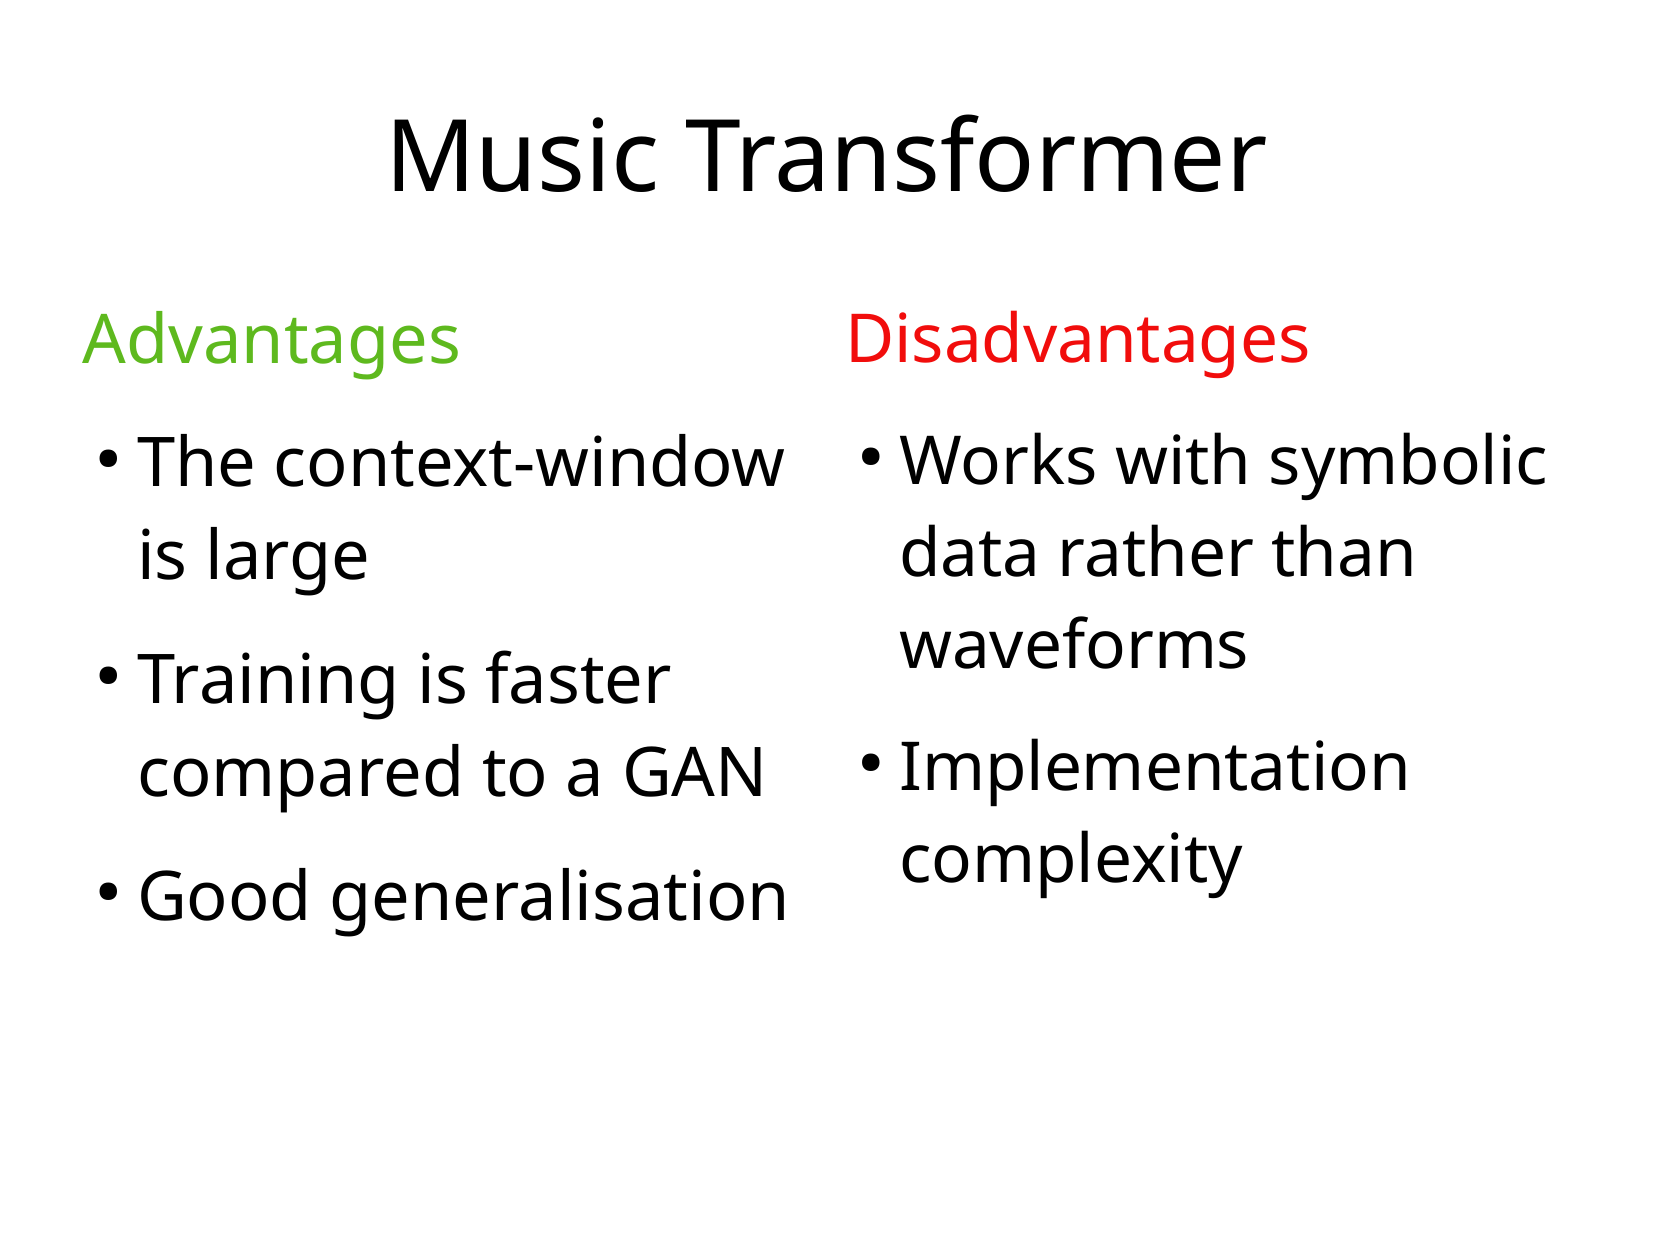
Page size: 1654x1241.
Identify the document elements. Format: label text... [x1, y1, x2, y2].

list Advantages The context-window is large Training is faster compared to a GAN Good generalisation [82, 290, 809, 1010]
list Disadvantages Works with symbolic data rather than waveforms Implementation complexity [845, 290, 1572, 1010]
title Music Transformer [82, 49, 1571, 257]
